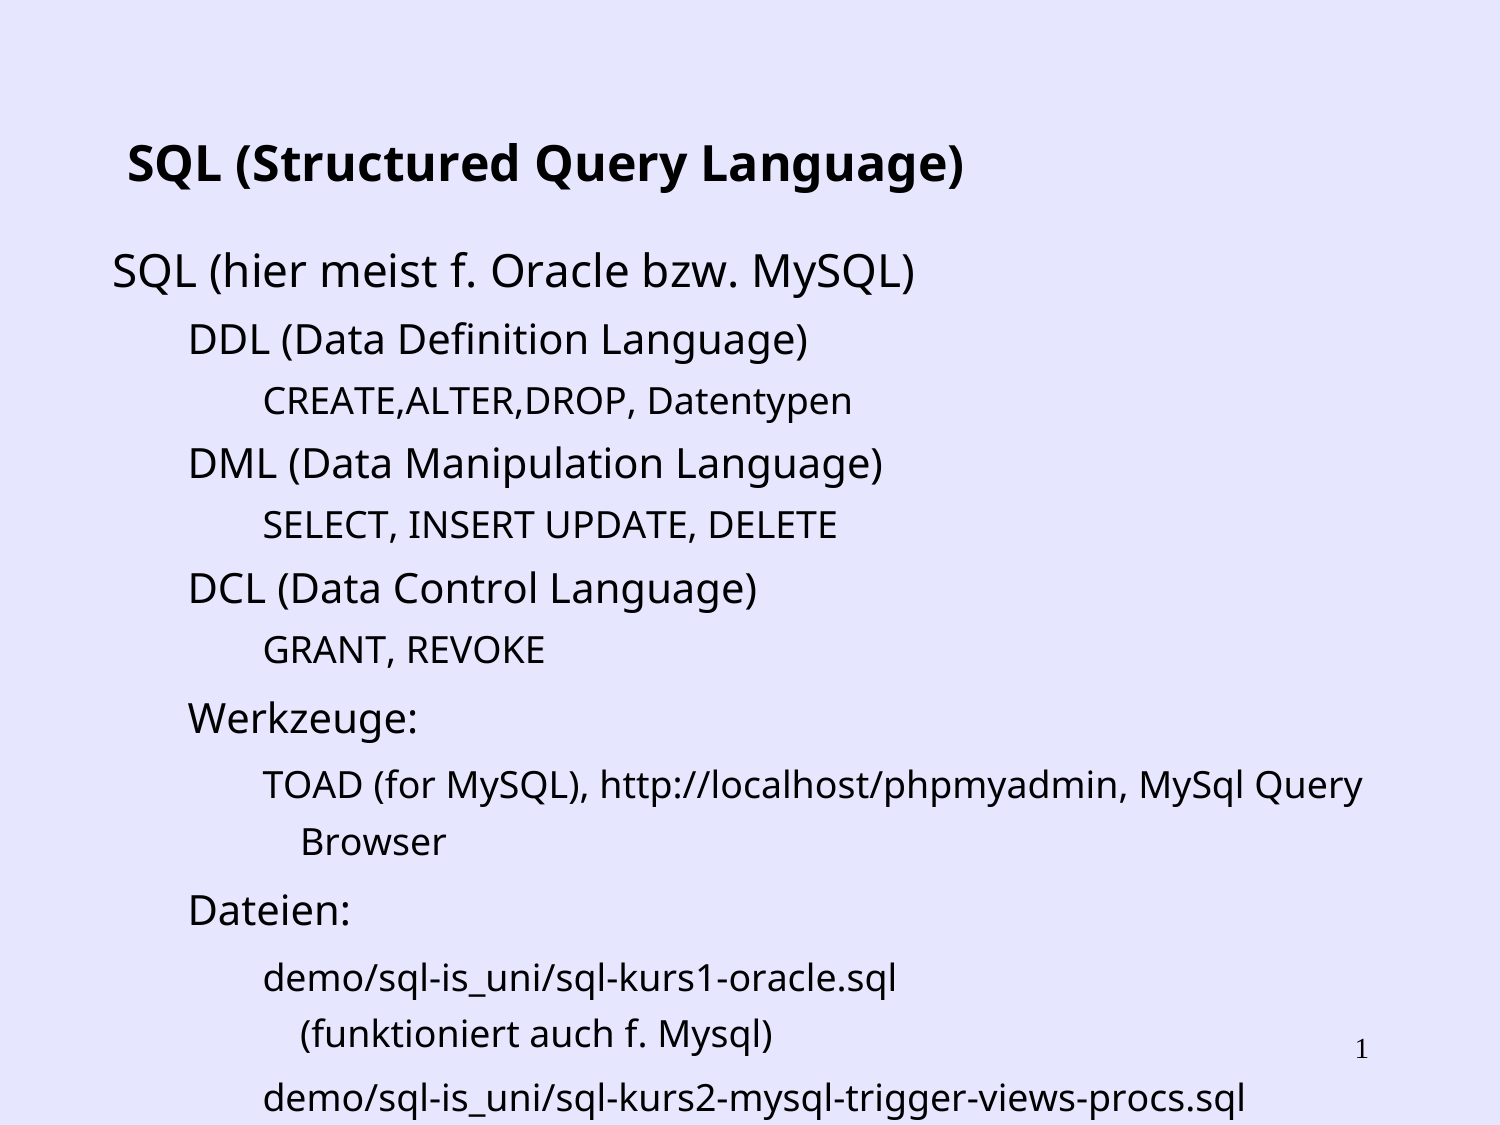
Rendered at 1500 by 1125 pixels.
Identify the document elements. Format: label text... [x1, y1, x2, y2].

title SQL (Structured Query Language)‏ [112, 99, 1388, 226]
list SQL (hier meist f. Oracle bzw. MySQL)‏ DDL (Data Definition Language)‏ CREATE,ALTER,DROP, Datentypen DML (Data Manipulation Language)‏ SELECT, INSERT UPDATE, DELETE DCL (Data Control Language)‏ GRANT, REVOKE Werkzeuge: TOAD (for MySQL), http://localhost/phpmyadmin, MySql Query Browser Dateien: demo/sql-is_uni/sql-kurs1-oracle.sql (funktioniert auch f. Mysql)‏ demo/sql-is_uni/sql-kurs2-mysql-trigger-views-procs.sql [112, 237, 1388, 1027]
